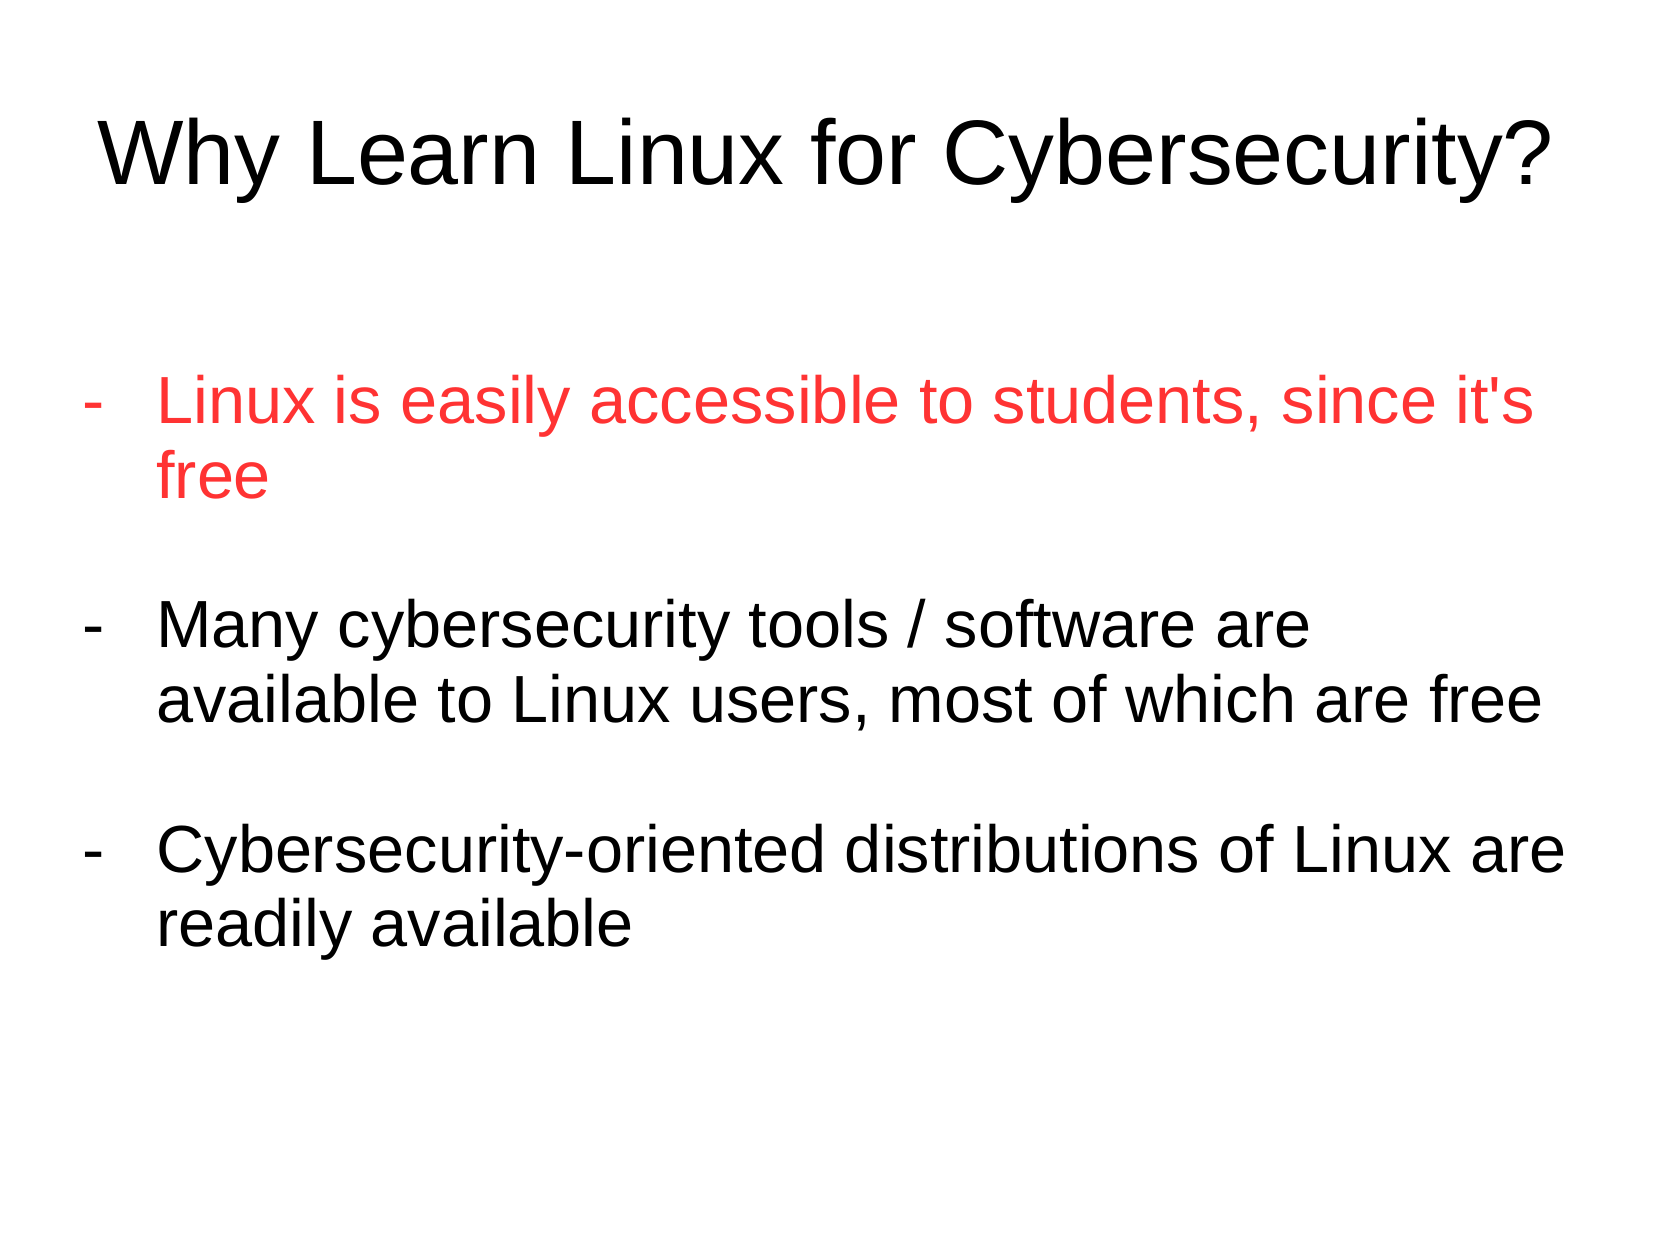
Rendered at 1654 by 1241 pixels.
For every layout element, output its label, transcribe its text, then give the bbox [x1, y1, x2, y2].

title Why Learn Linux for Cybersecurity? [82, 49, 1571, 257]
subtitle - Linux is easily accessible to students, since it's free - Many cybersecurity tools / software are available to Linux users, most of which are free - Cybersecurity-oriented distributions of Linux are readily available [82, 290, 1571, 1109]
